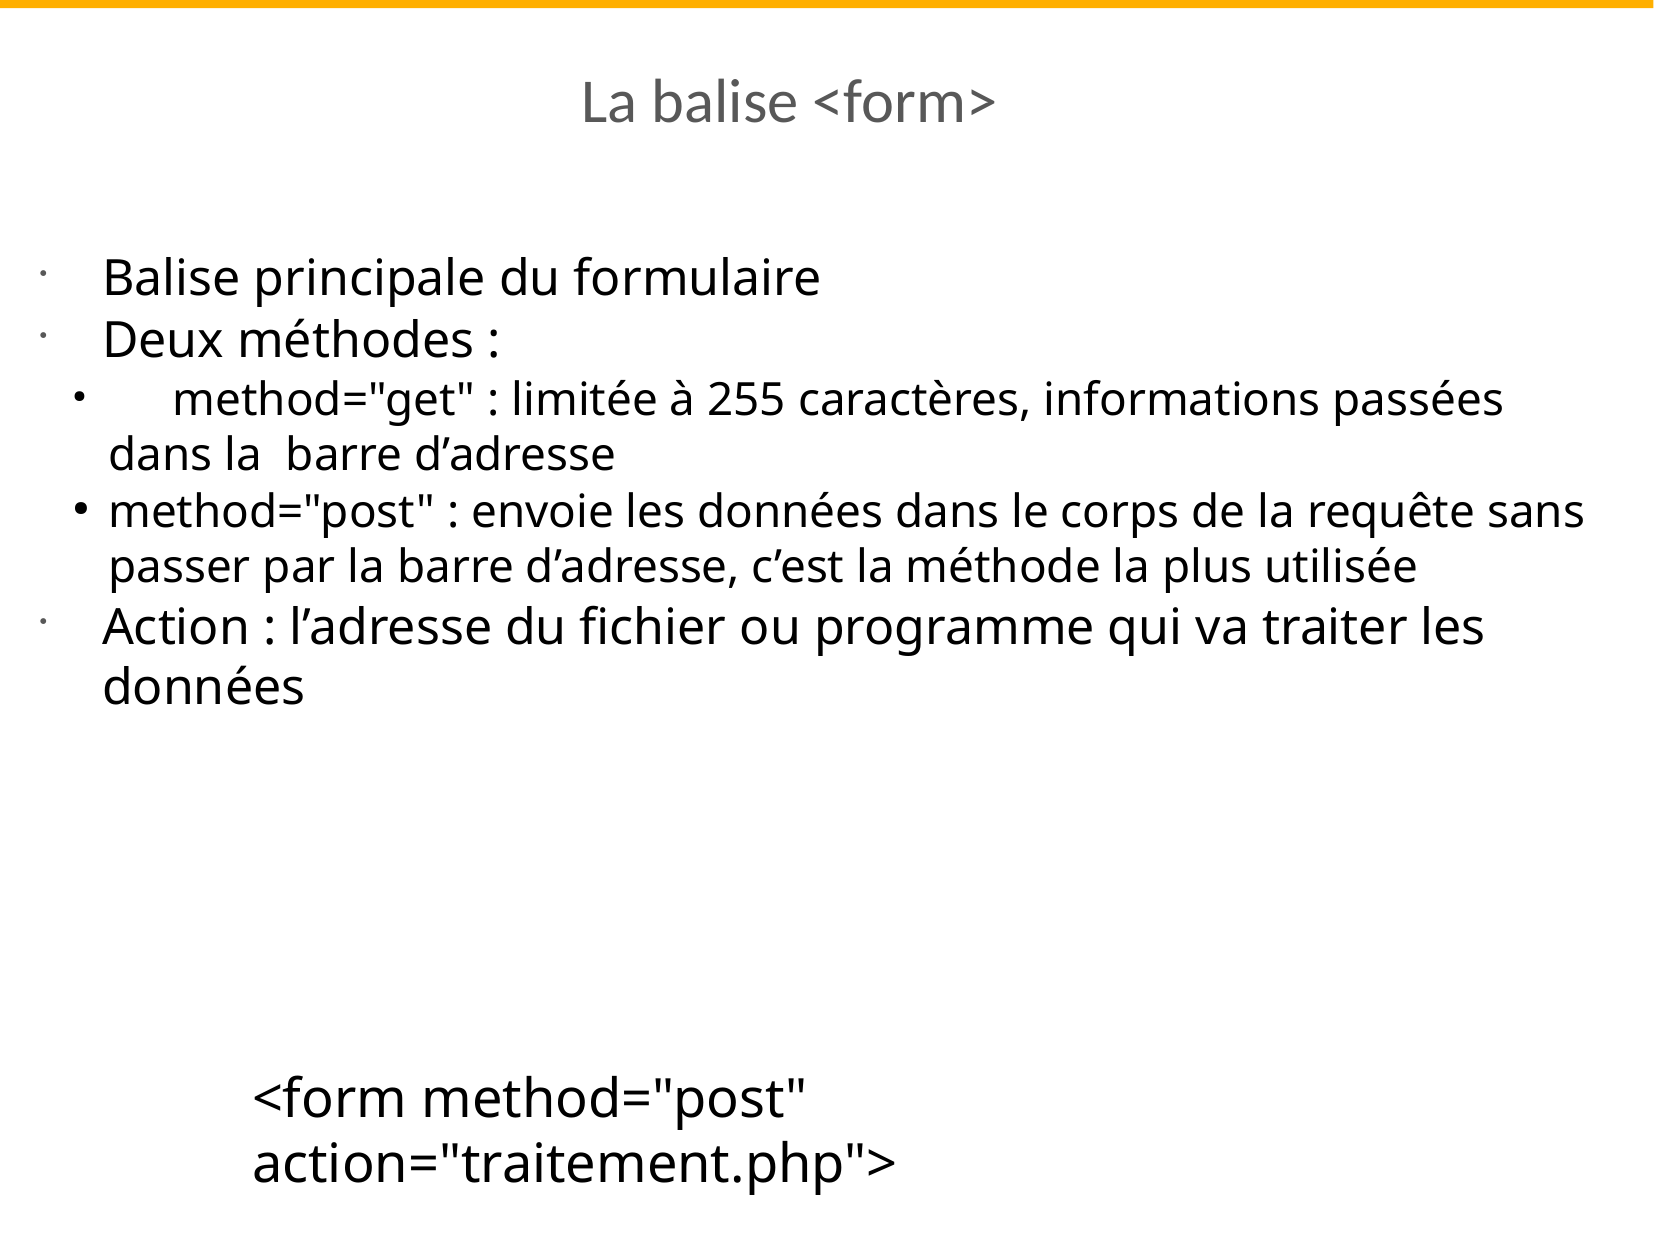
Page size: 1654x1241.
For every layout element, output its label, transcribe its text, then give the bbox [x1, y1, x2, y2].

title La balise <form> [579, 58, 1082, 268]
text_box <form method="post" action="traitement.php"> [250, 1060, 1372, 1193]
text_box Balise principale du formulaire Deux méthodes : method="get" : limitée à 255 caractères, informations passées dans la barre d’adresse method="post" : envoie les données dans le corps de la requête sans passer par la barre d’adresse, c’est la méthode la plus utilisée Action : l’adresse du fichier ou programme qui va traiter les données [37, 243, 1615, 715]
